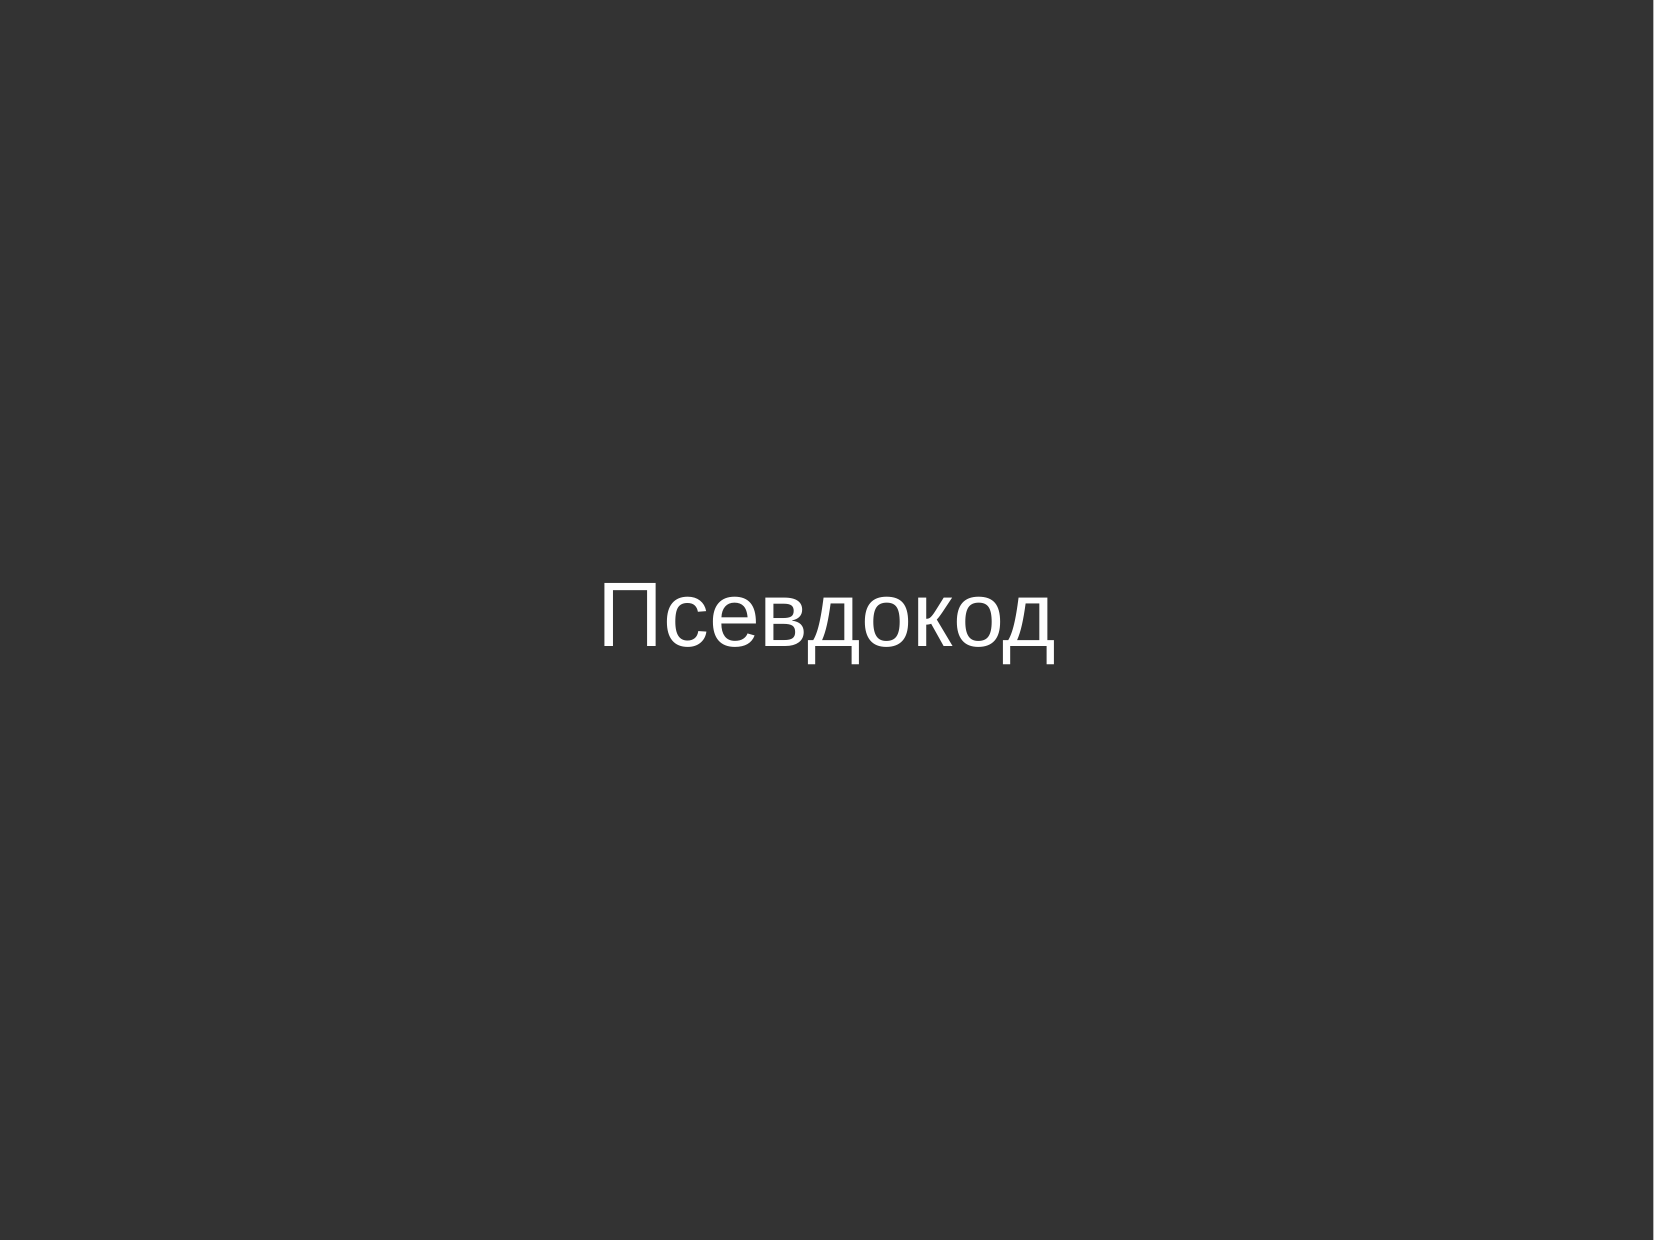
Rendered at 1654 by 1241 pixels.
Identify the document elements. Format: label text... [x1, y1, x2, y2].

title Псевдокод [82, 0, 1571, 666]
